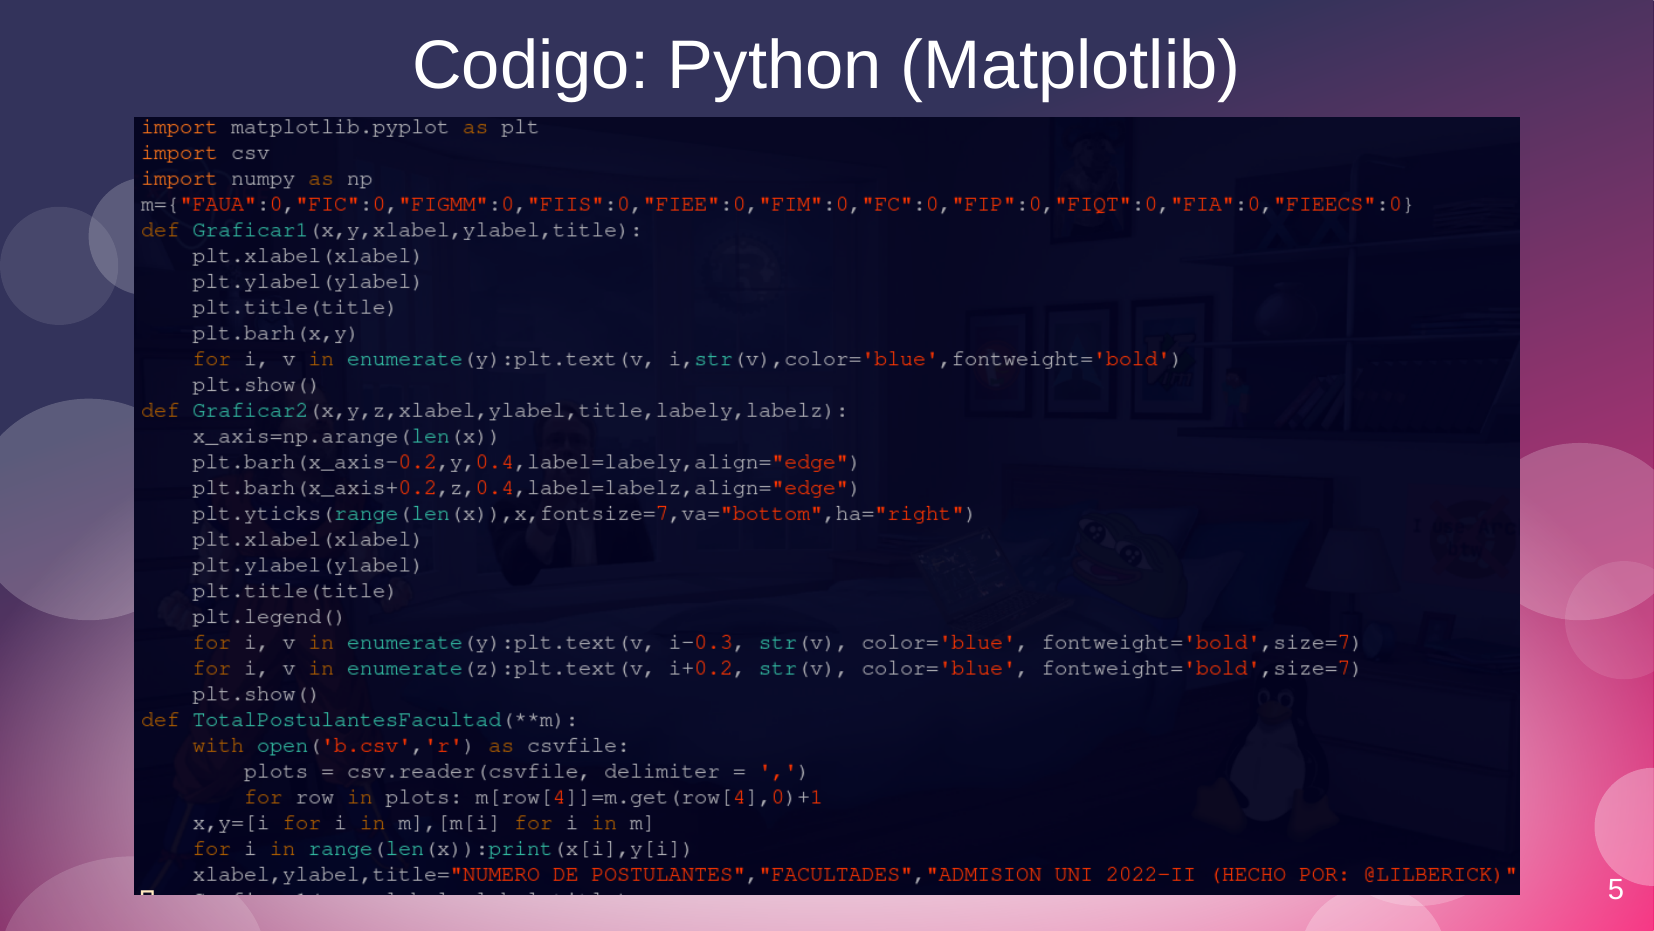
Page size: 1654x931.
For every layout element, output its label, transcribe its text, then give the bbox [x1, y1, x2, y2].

title Codigo: Python (Matplotlib) [88, 0, 1565, 130]
picture [134, 117, 1520, 895]
